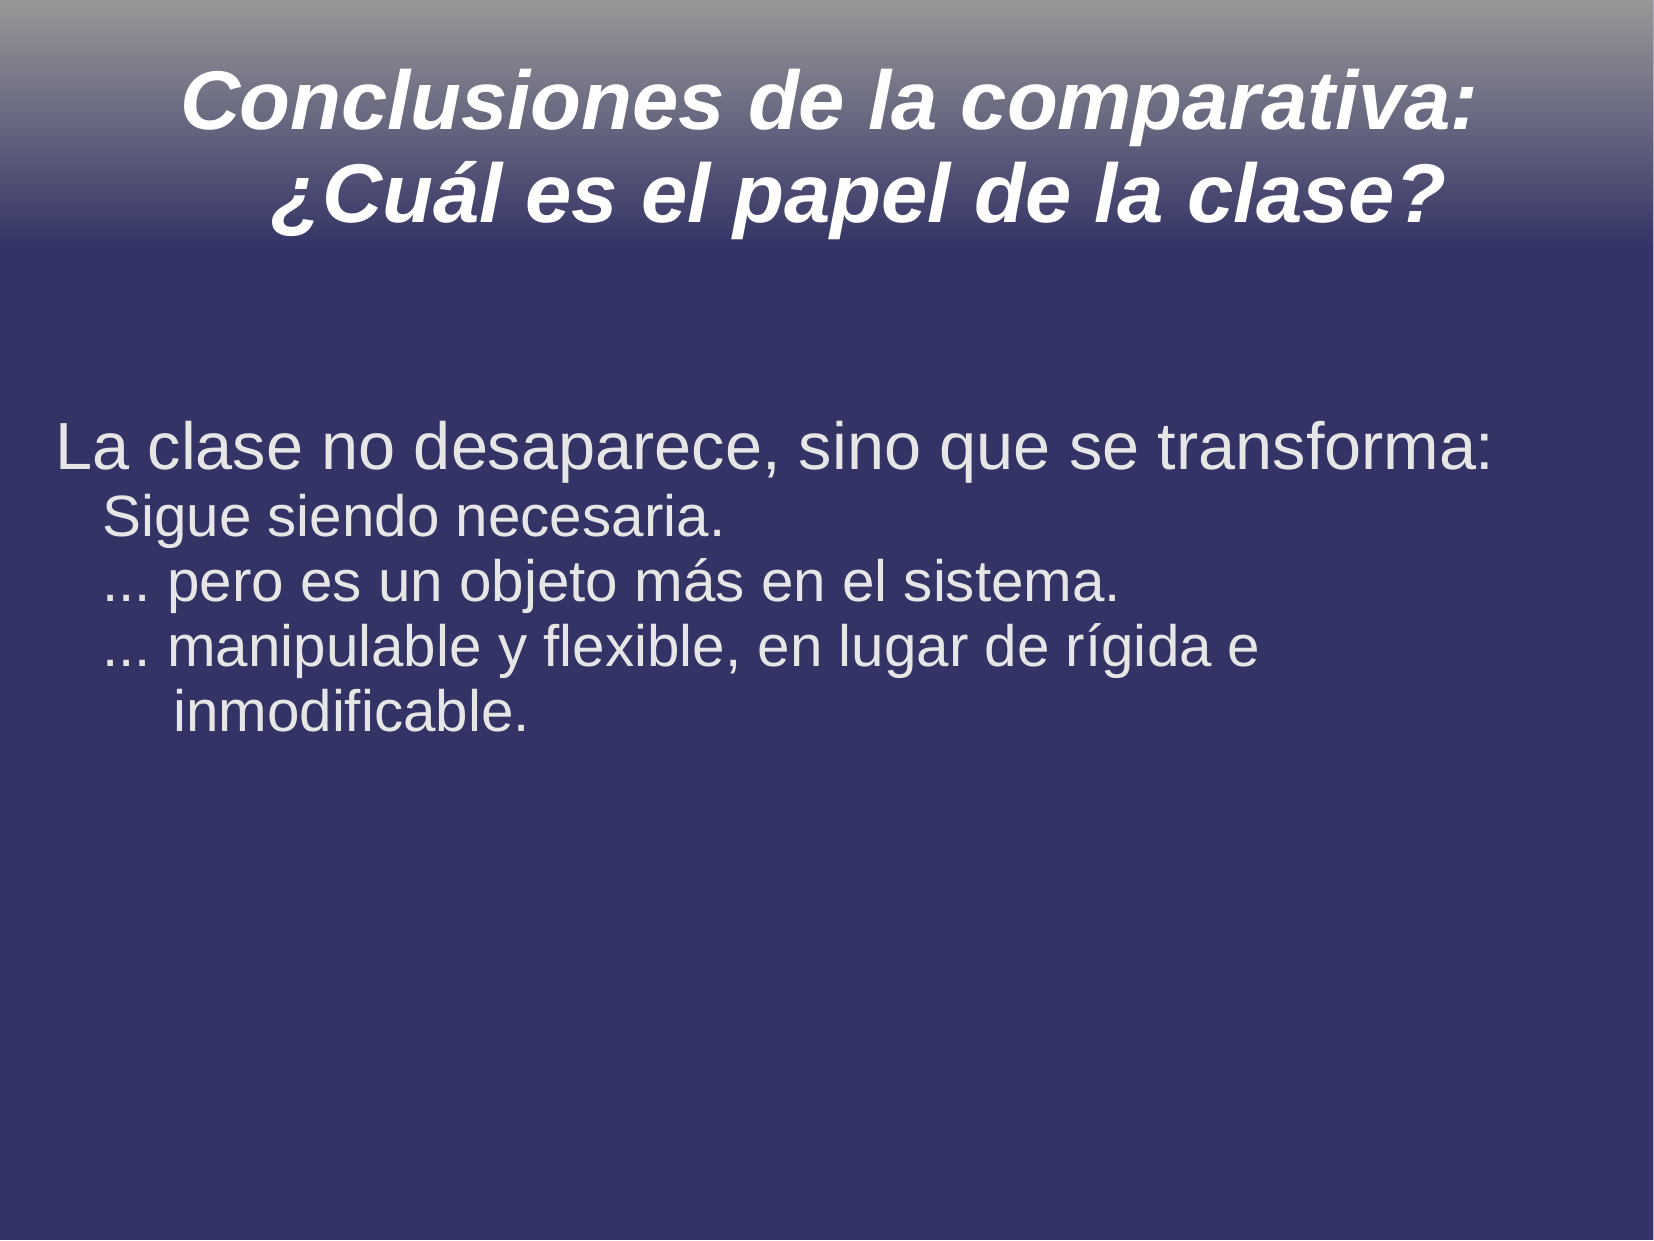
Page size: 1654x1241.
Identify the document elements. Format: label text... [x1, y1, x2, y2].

list La clase no desaparece, sino que se transforma: Sigue siendo necesaria. ... pero es un objeto más en el sistema. ... manipulable y flexible, en lugar de rígida e inmodificable. [43, 409, 1621, 796]
title Conclusiones de la comparativa: ¿Cuál es el papel de la clase? [123, 43, 1536, 251]
